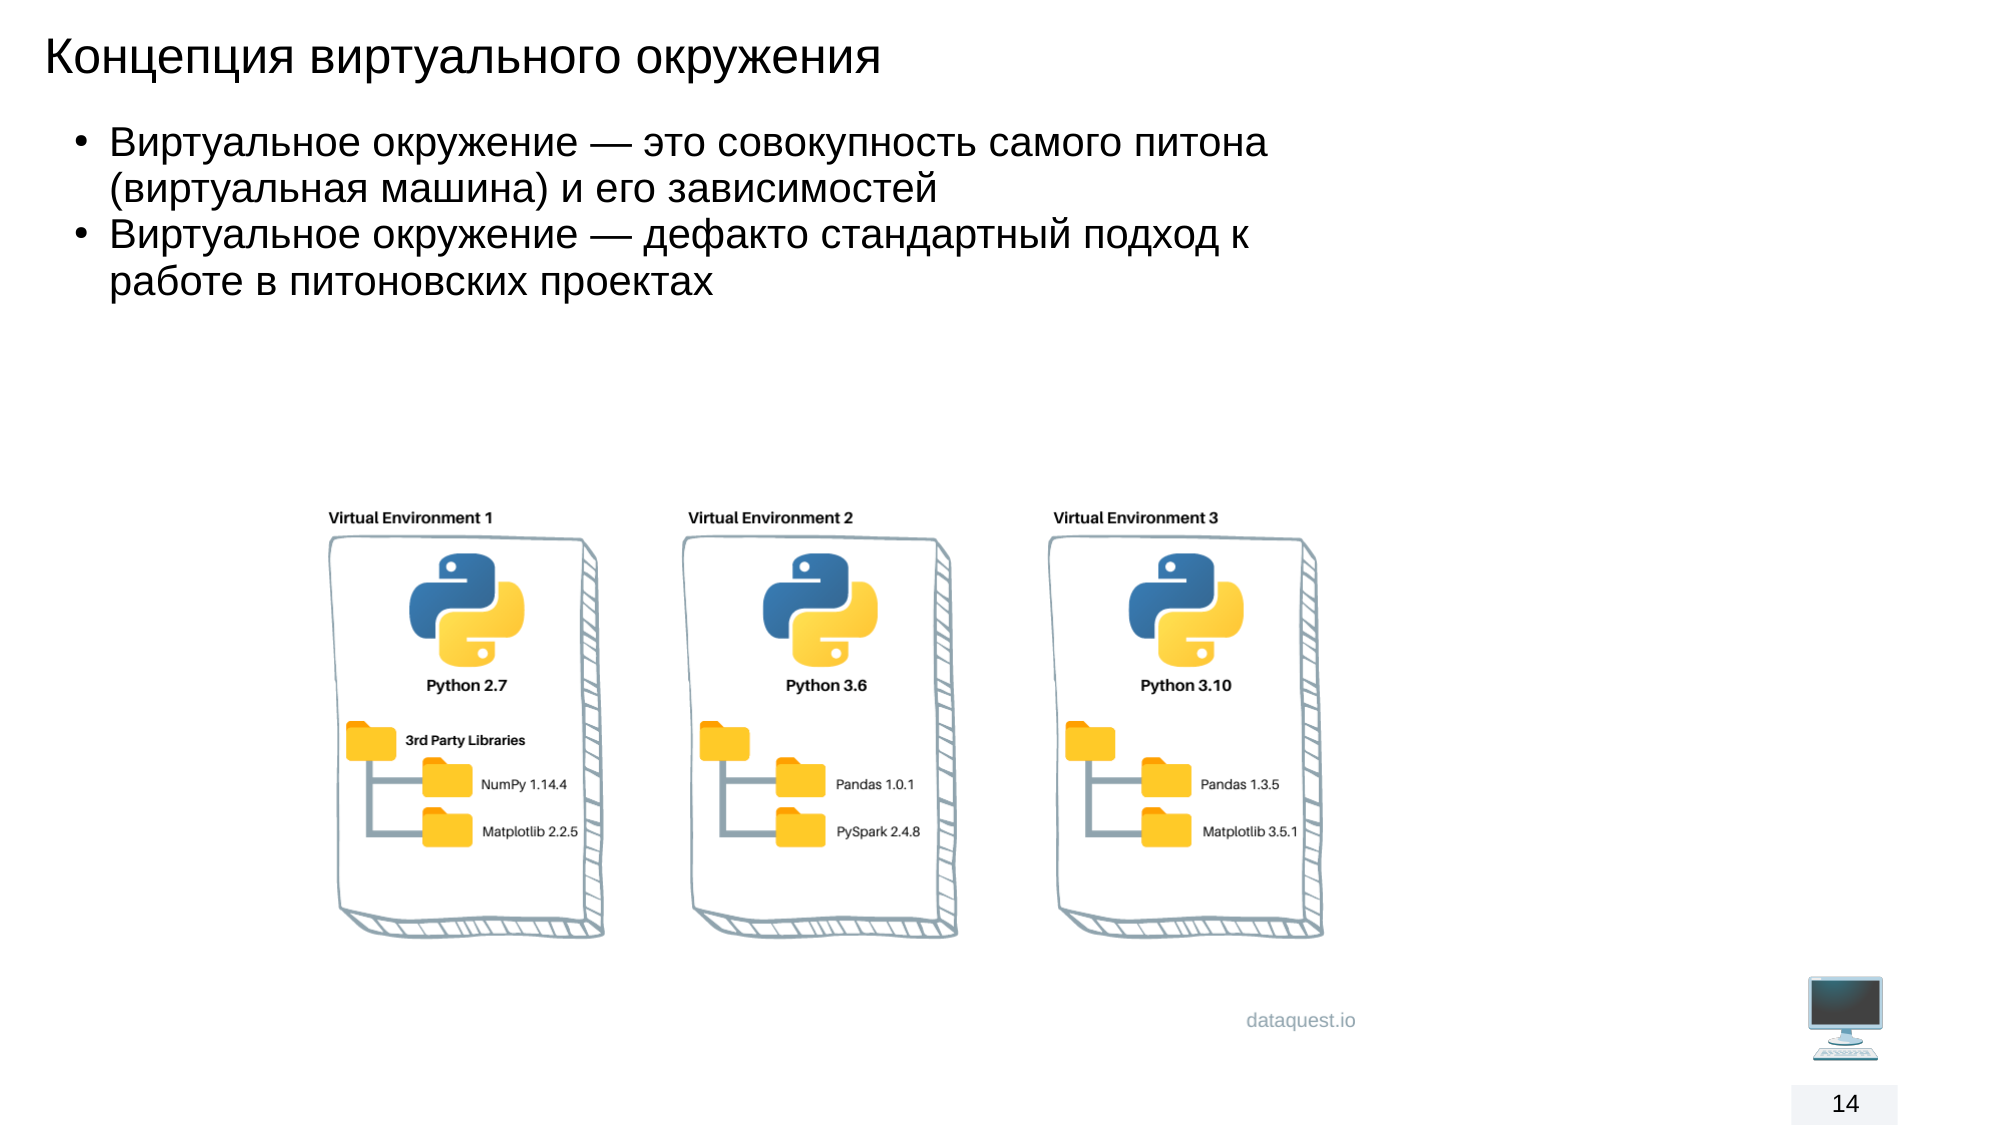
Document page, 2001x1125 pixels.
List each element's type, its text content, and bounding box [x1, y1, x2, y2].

picture [1801, 974, 1890, 1063]
picture [265, 413, 1388, 1045]
text_box Концепция виртуального окружения [29, 21, 1595, 92]
text_box Виртуальное окружение — это совокупность самого питона (виртуальная машина) и его зависимостей Виртуальное окружение — дефакто стандартный подход к работе в питоновских проектах [59, 110, 1388, 502]
text_box <number> [1817, 1082, 1961, 1125]
